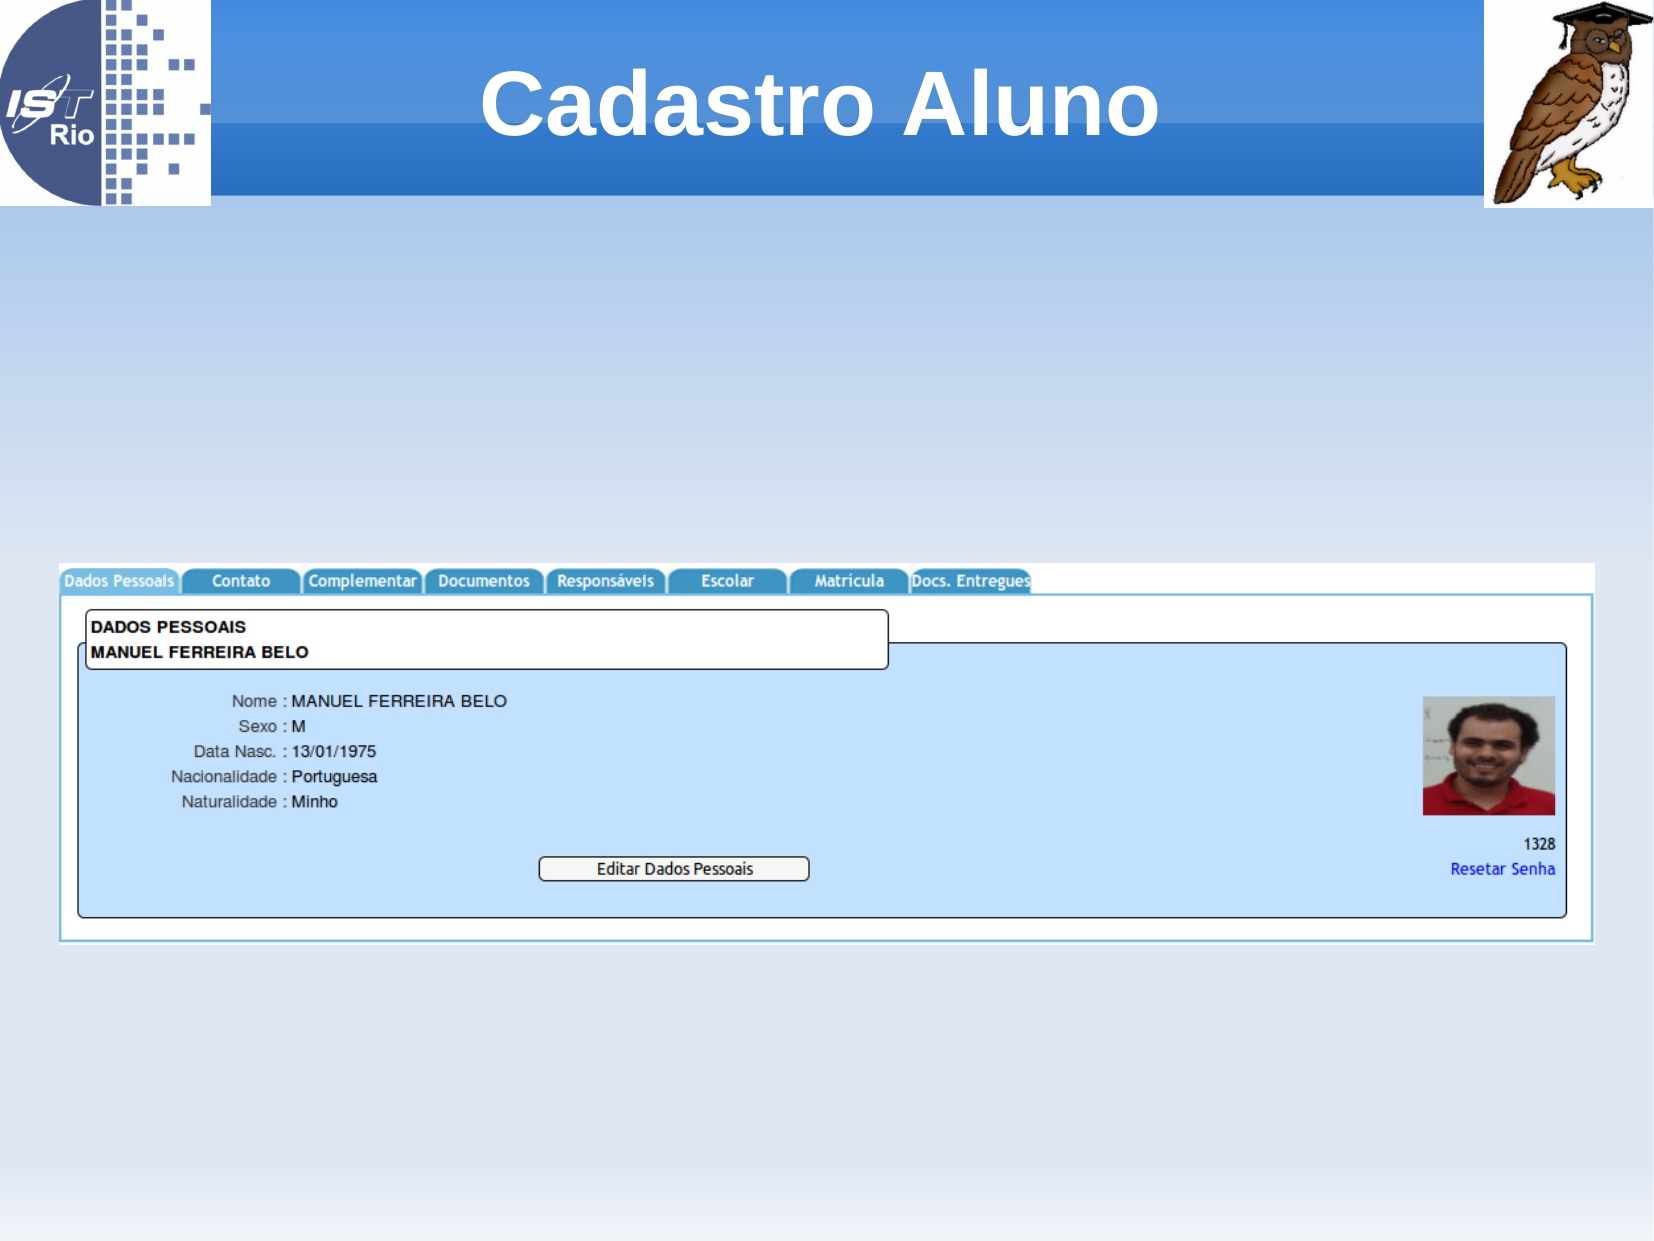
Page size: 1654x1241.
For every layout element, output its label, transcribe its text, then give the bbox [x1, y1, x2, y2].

picture [0, 0, 1654, 1241]
title Cadastro Aluno [76, 7, 1565, 200]
